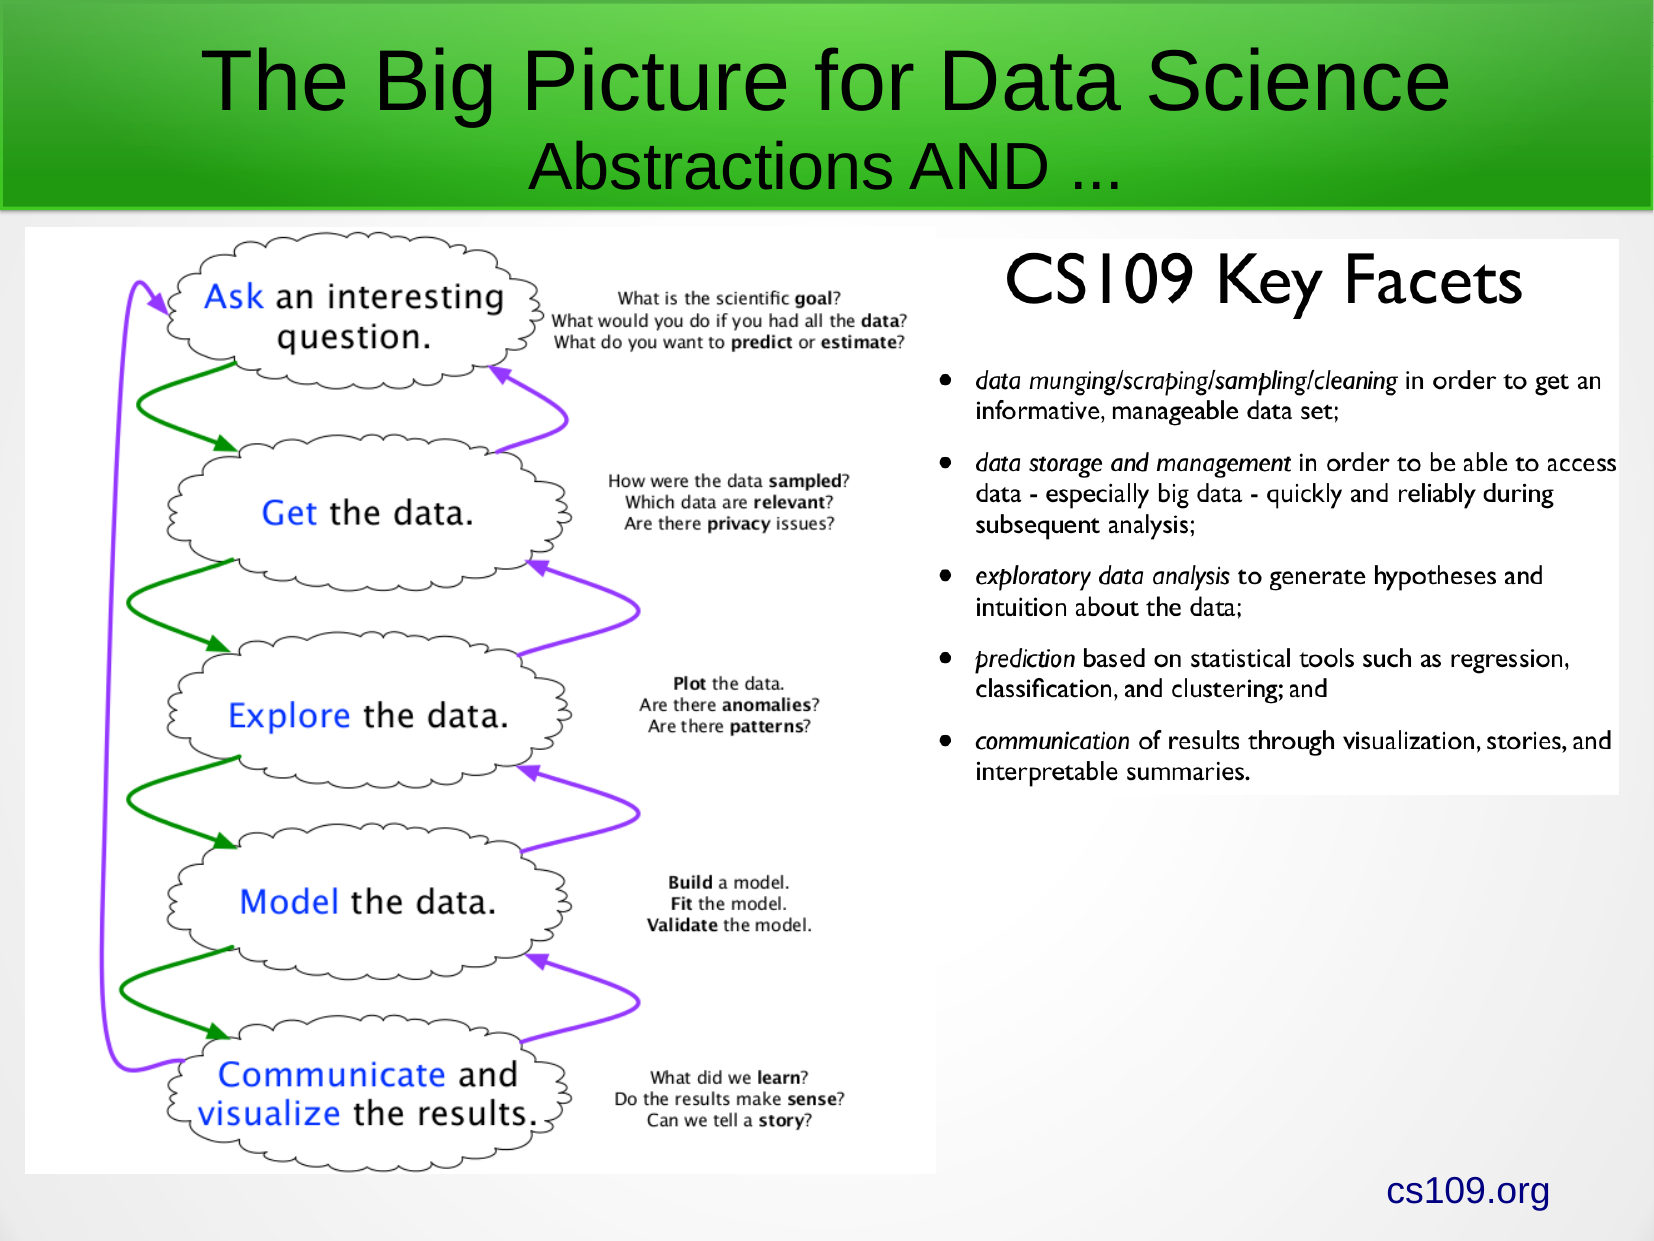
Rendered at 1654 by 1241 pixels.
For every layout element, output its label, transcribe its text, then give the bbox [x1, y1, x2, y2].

text_box cs109.org [1371, 1162, 1576, 1220]
title The Big Picture for Data Science Abstractions AND ... [82, 32, 1571, 204]
picture [25, 227, 1619, 1174]
